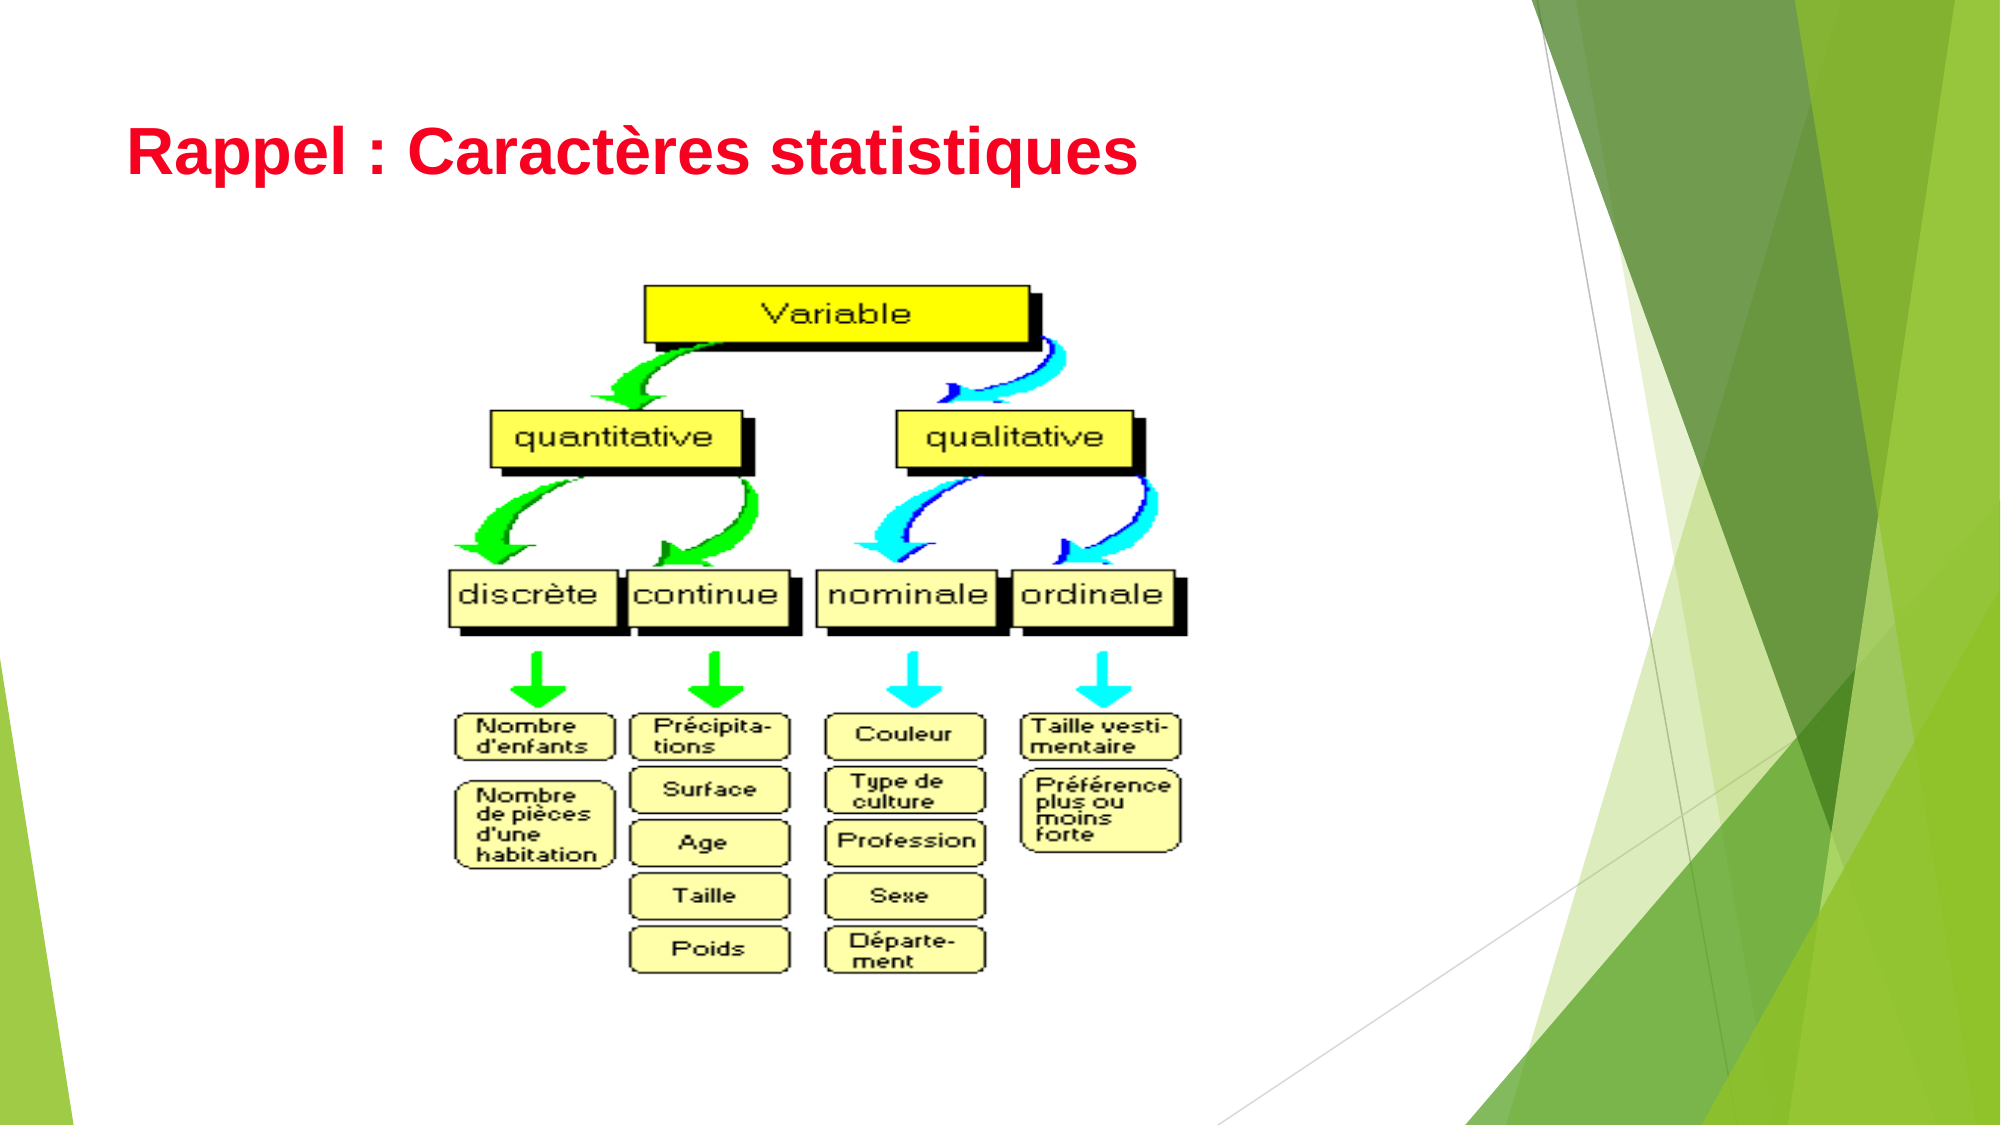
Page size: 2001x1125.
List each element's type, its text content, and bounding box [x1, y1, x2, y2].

title Rappel : Caractères statistiques [111, 99, 1522, 205]
picture [437, 279, 1195, 992]
